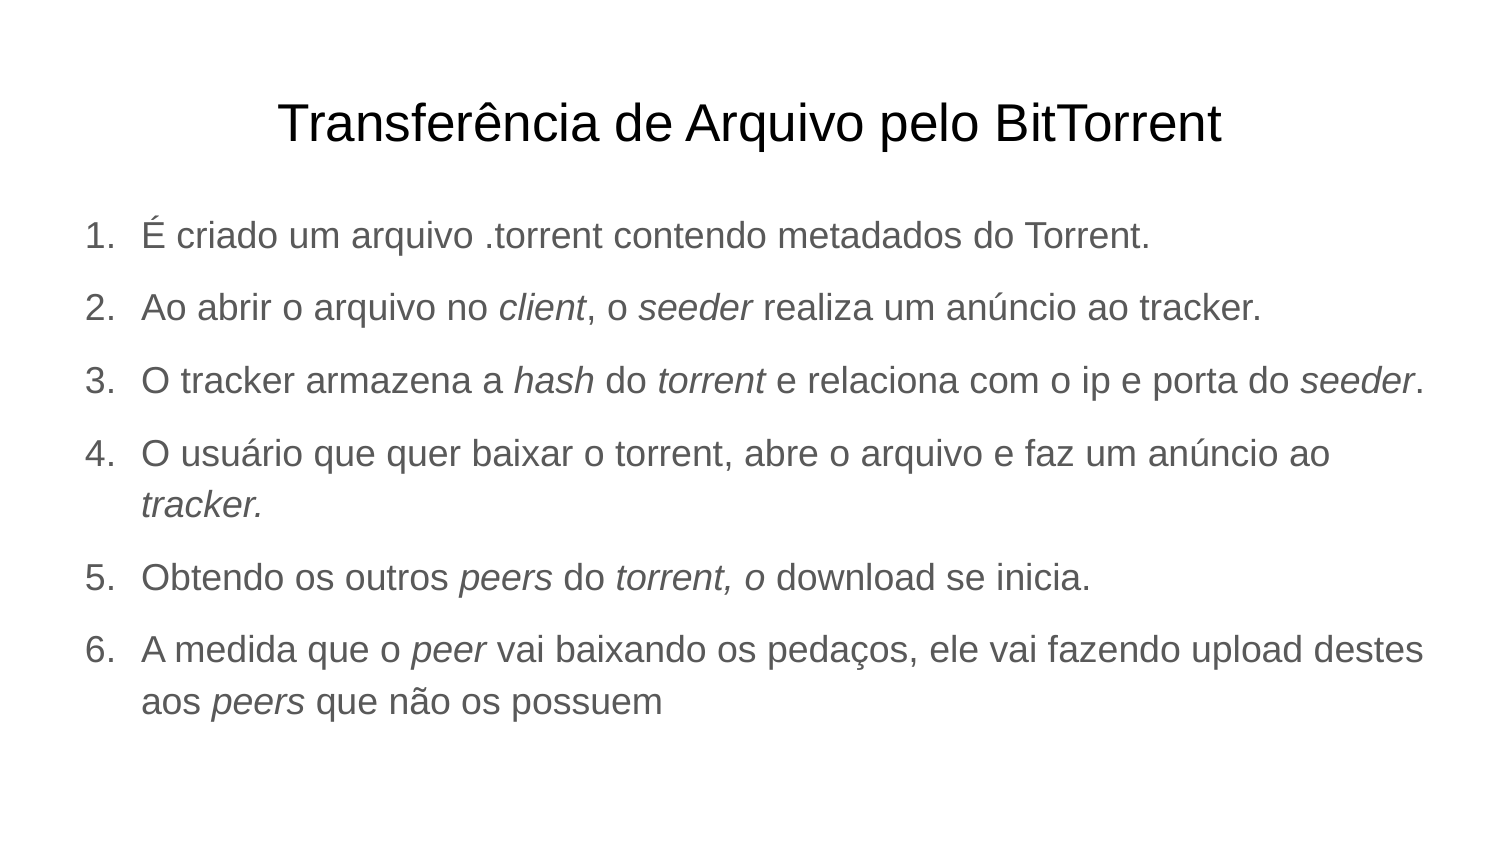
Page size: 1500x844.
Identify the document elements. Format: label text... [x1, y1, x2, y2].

title Transferência de Arquivo pelo BitTorrent [51, 72, 1449, 167]
list É criado um arquivo .torrent contendo metadados do Torrent. Ao abrir o arquivo no client, o seeder realiza um anúncio ao tracker. O tracker armazena a hash do torrent e relaciona com o ip e porta do seeder. O usuário que quer baixar o torrent, abre o arquivo e faz um anúncio ao tracker. Obtendo os outros peers do torrent, o download se inicia. A medida que o peer vai baixando os pedaços, ele vai fazendo upload destes aos peers que não os possuem [51, 189, 1449, 750]
